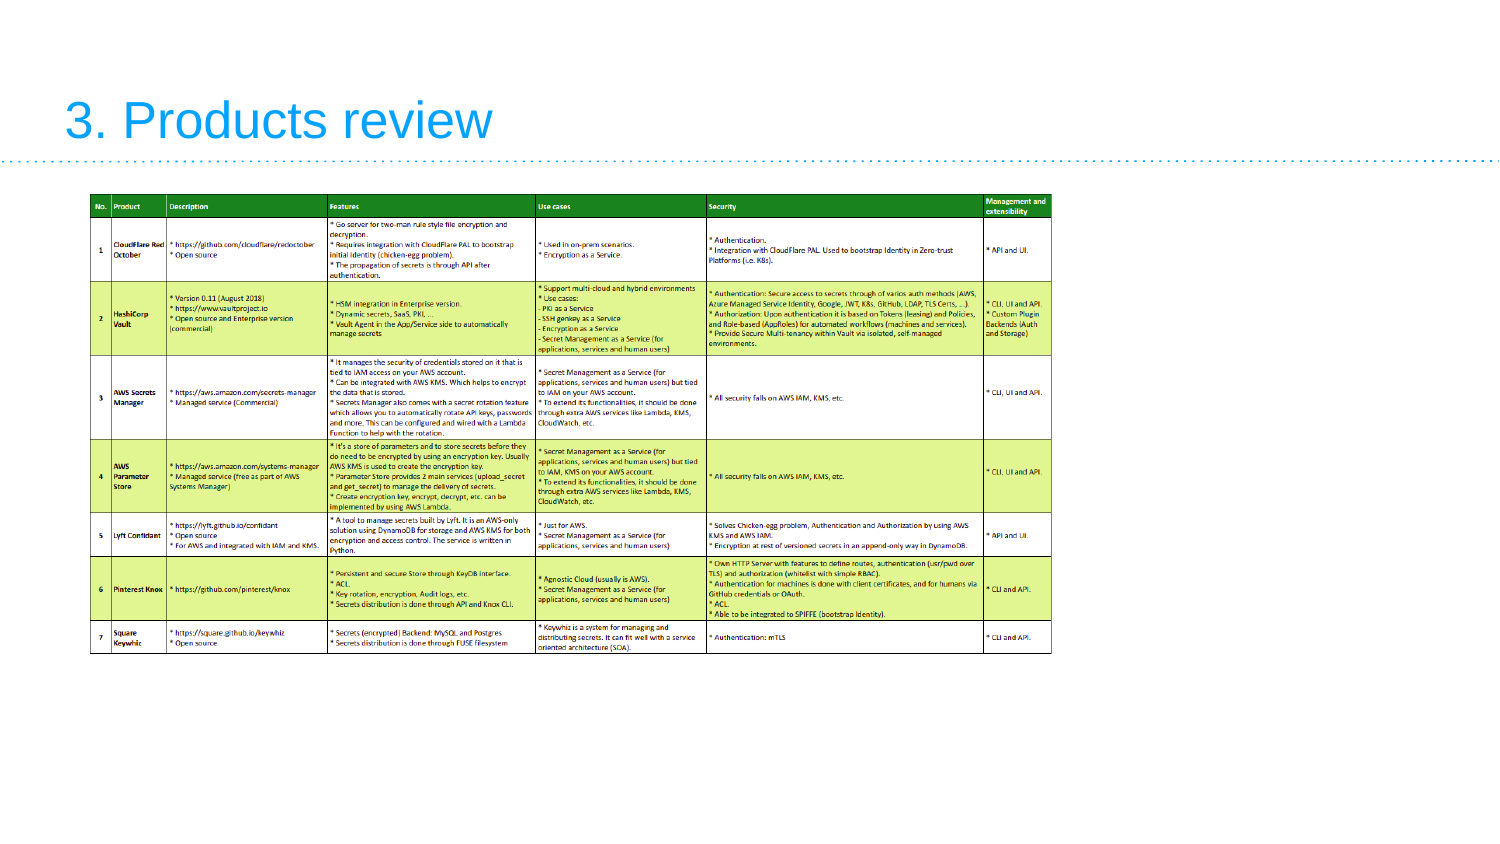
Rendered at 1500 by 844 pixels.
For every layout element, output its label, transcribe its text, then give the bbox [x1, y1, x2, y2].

picture [87, 191, 1055, 656]
title 3. Products review [51, 72, 866, 167]
